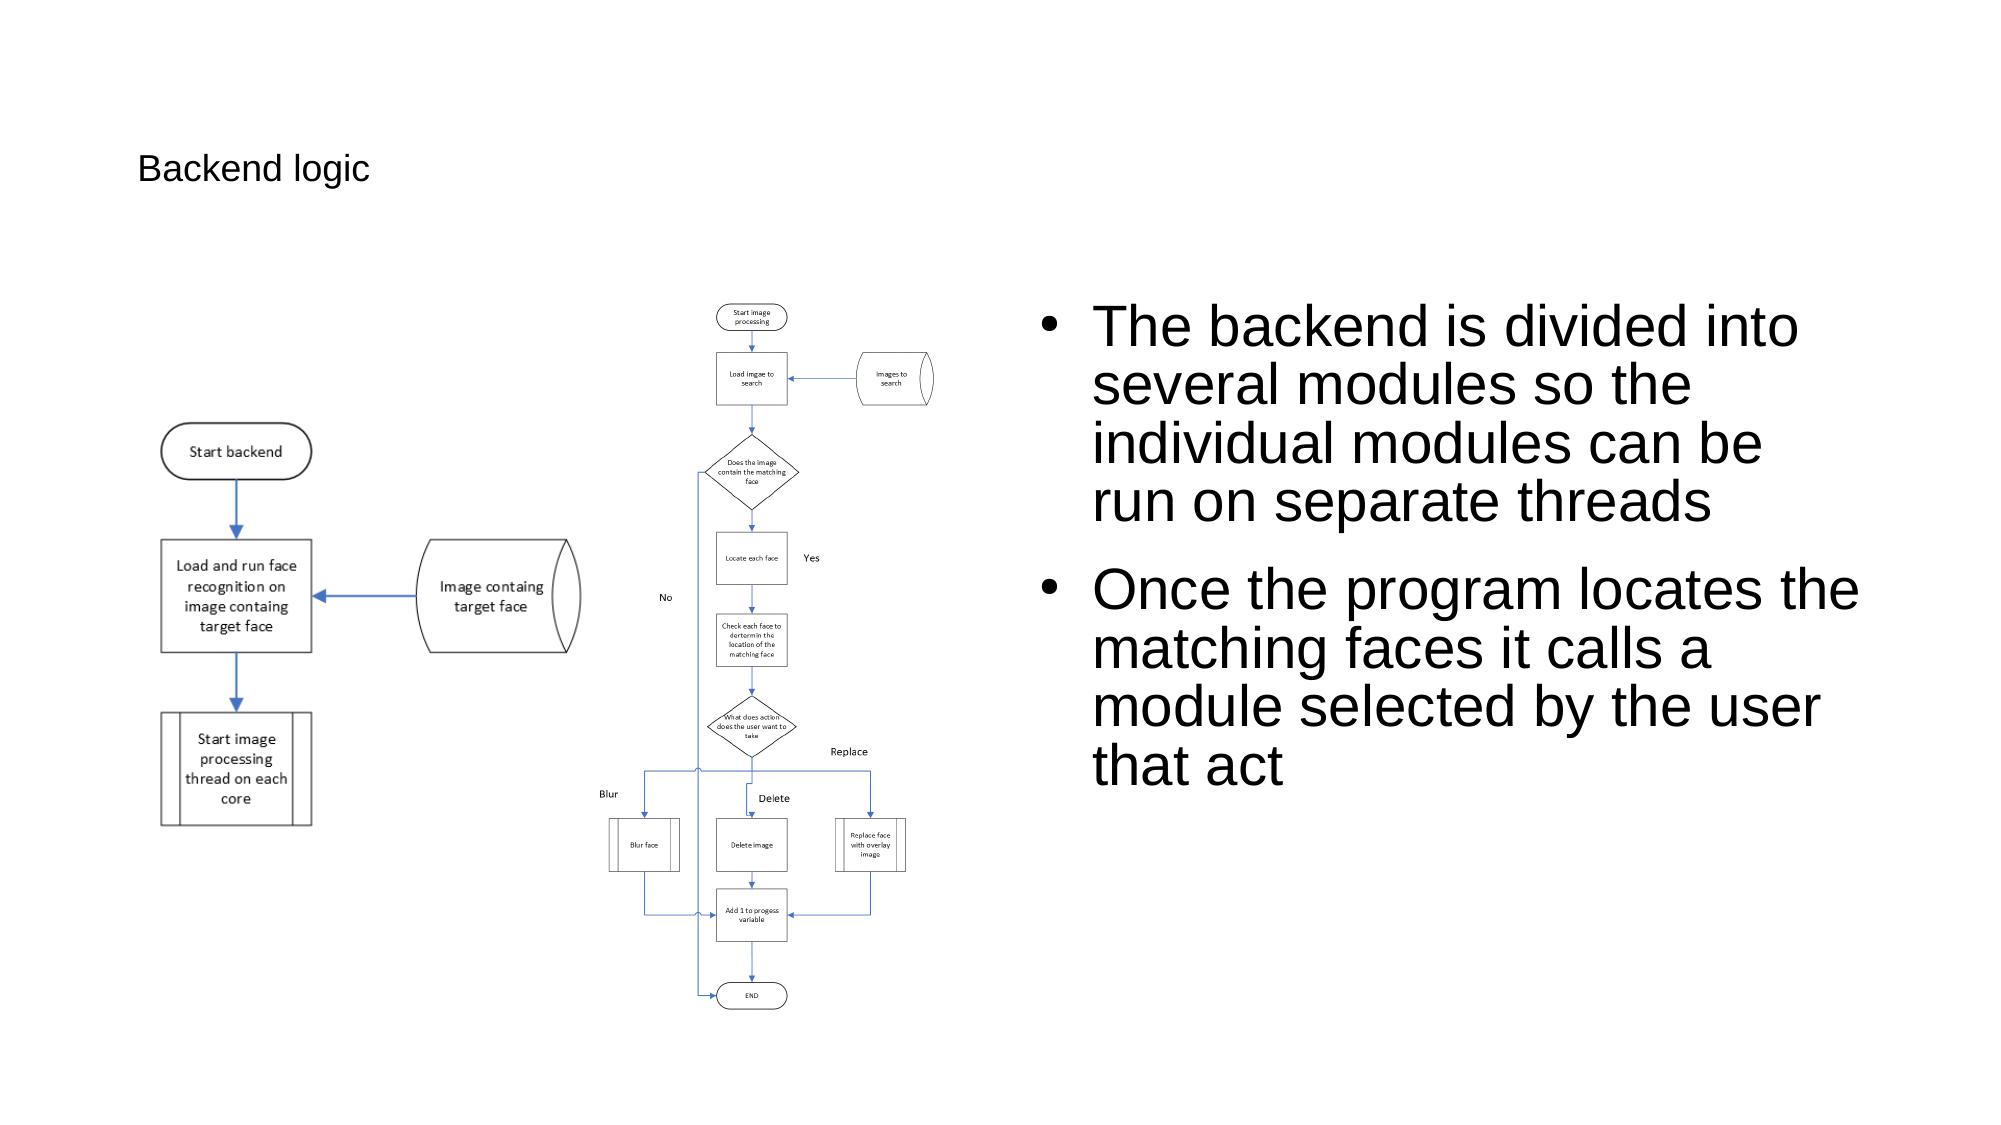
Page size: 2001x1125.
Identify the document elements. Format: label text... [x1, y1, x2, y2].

list The backend is divided into several modules so the individual modules can be run on separate threads Once the program locates the matching faces it calls a module selected by the user that act [1021, 299, 1864, 1014]
title Backend logic [137, 59, 1863, 278]
picture [150, 299, 938, 1014]
